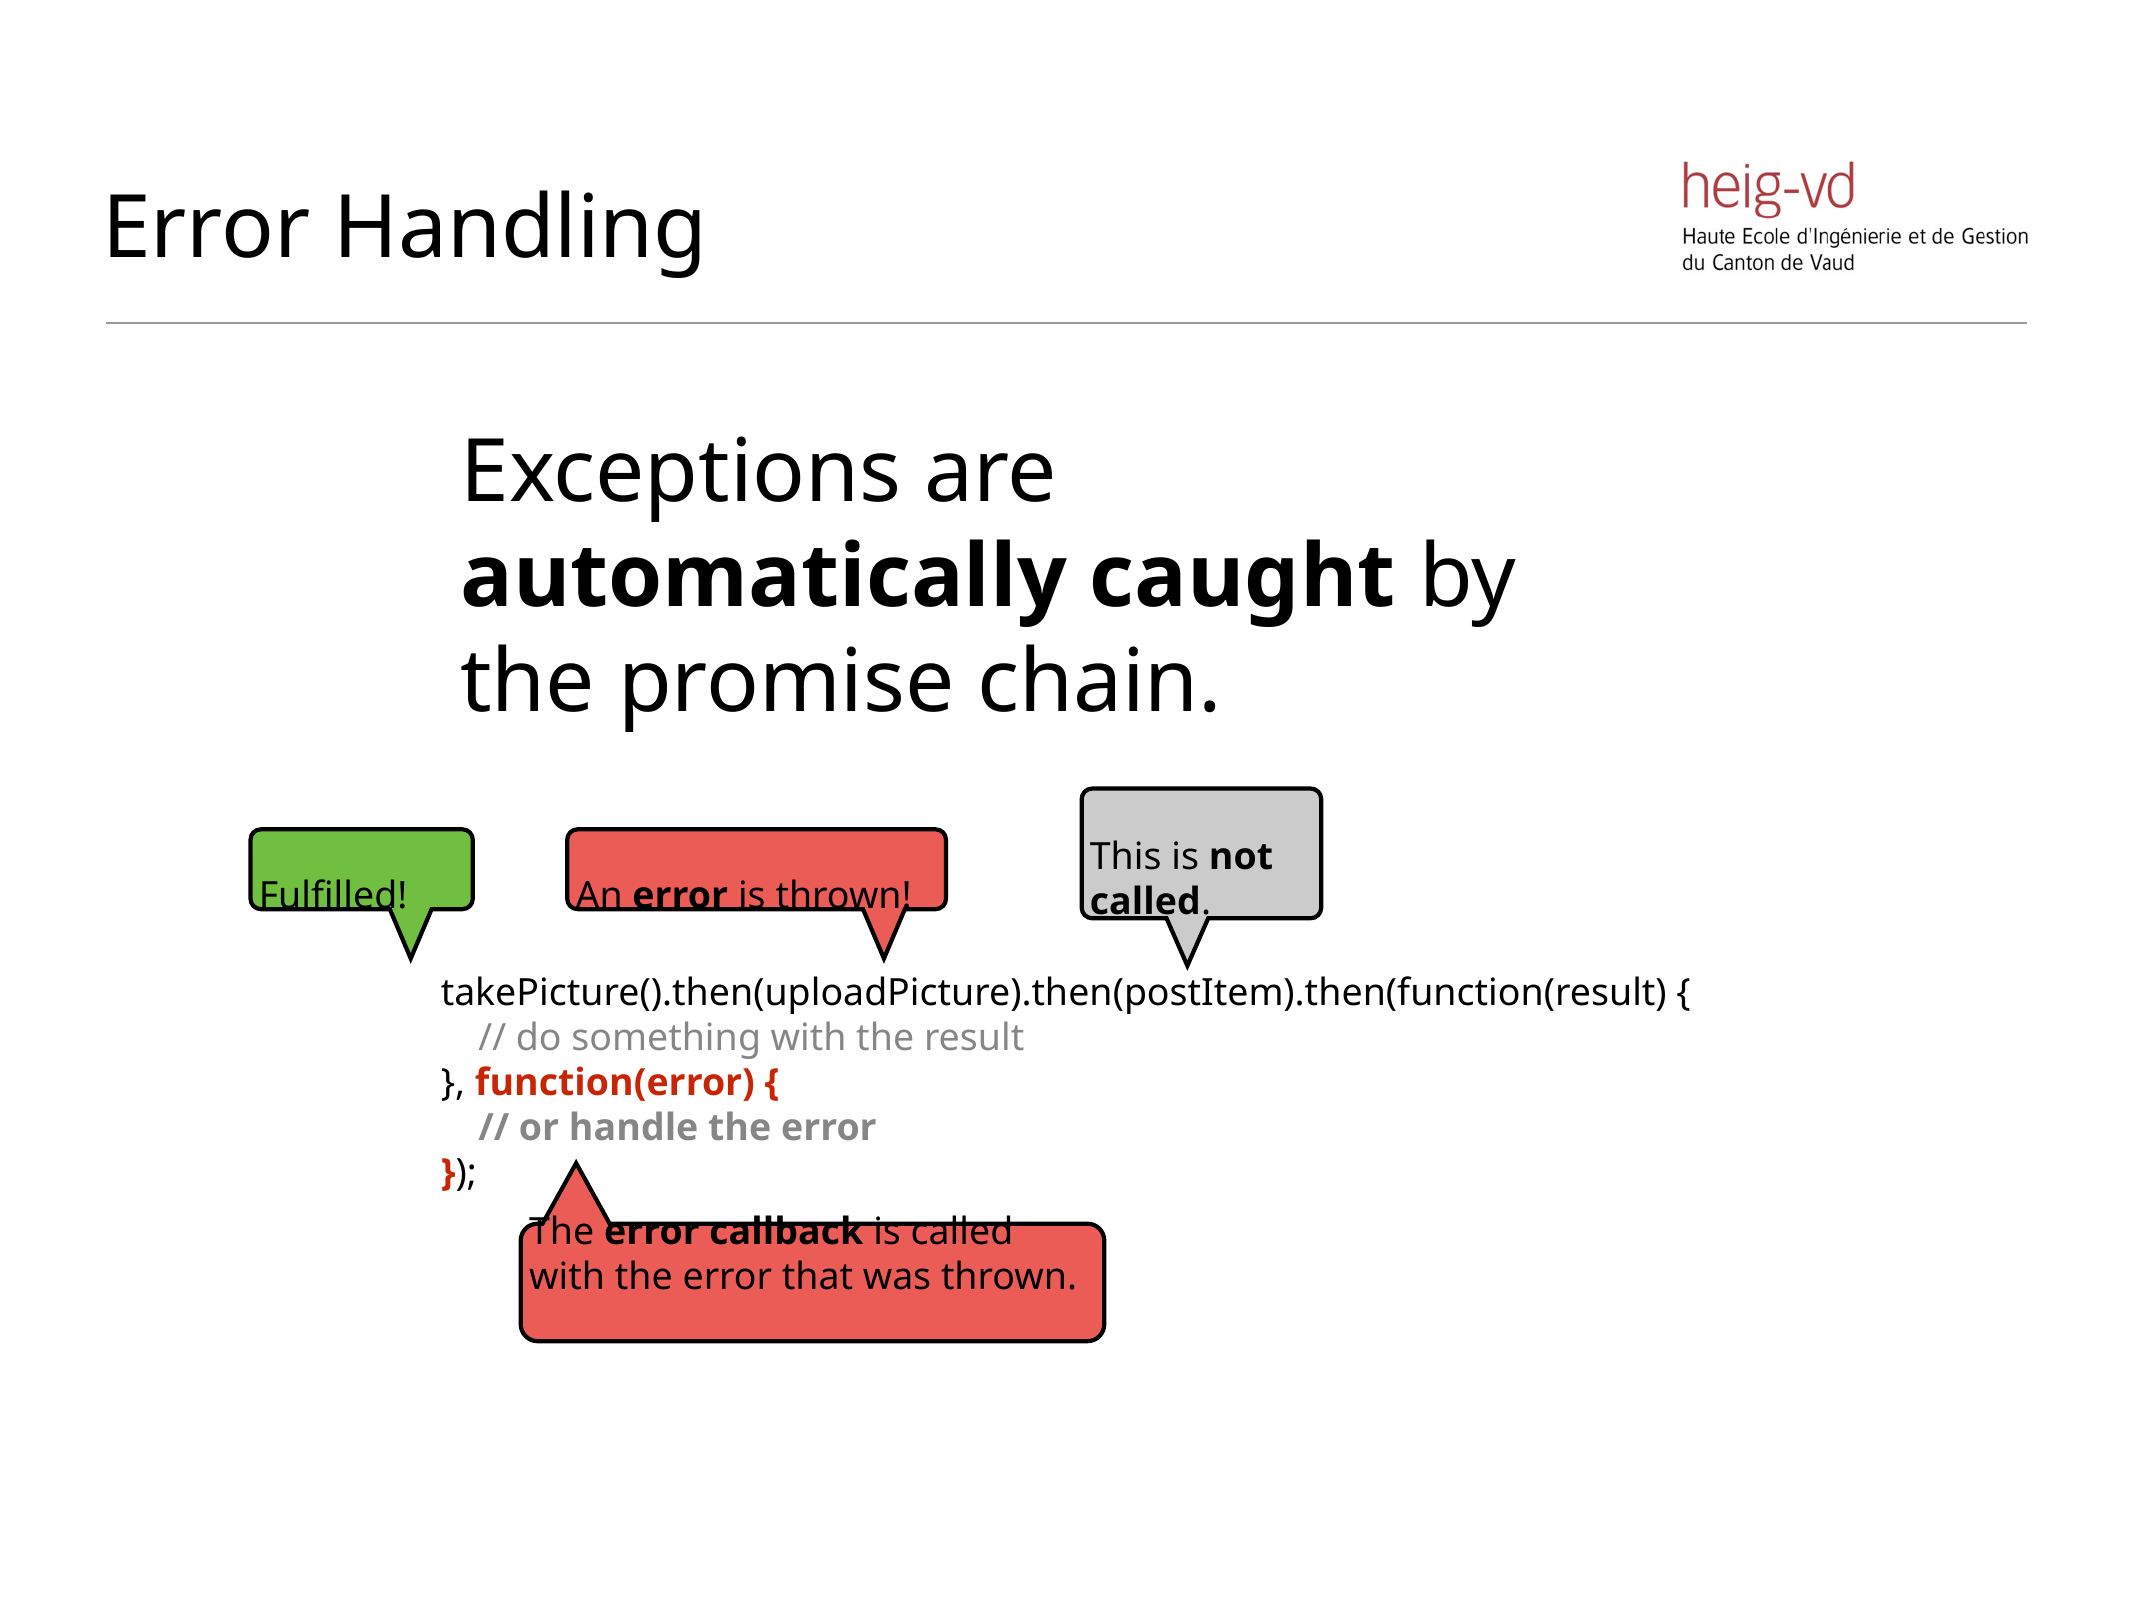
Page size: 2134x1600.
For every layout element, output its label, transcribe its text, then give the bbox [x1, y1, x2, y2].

text_box This is not called. [1081, 788, 1322, 966]
title Error Handling [93, 54, 2040, 284]
text_box Fulfilled! [250, 829, 473, 959]
text_box Exceptions are automatically caught by the promise chain. [452, 406, 1682, 738]
text_box An error is thrown! [567, 829, 947, 959]
text_box The error callback is called with the error that was thrown. [520, 1163, 1105, 1342]
text_box takePicture().then(uploadPicture).then(postItem).then(function(result) { // do something with the result }, function(error) { // or handle the error }); [432, 959, 1701, 1201]
